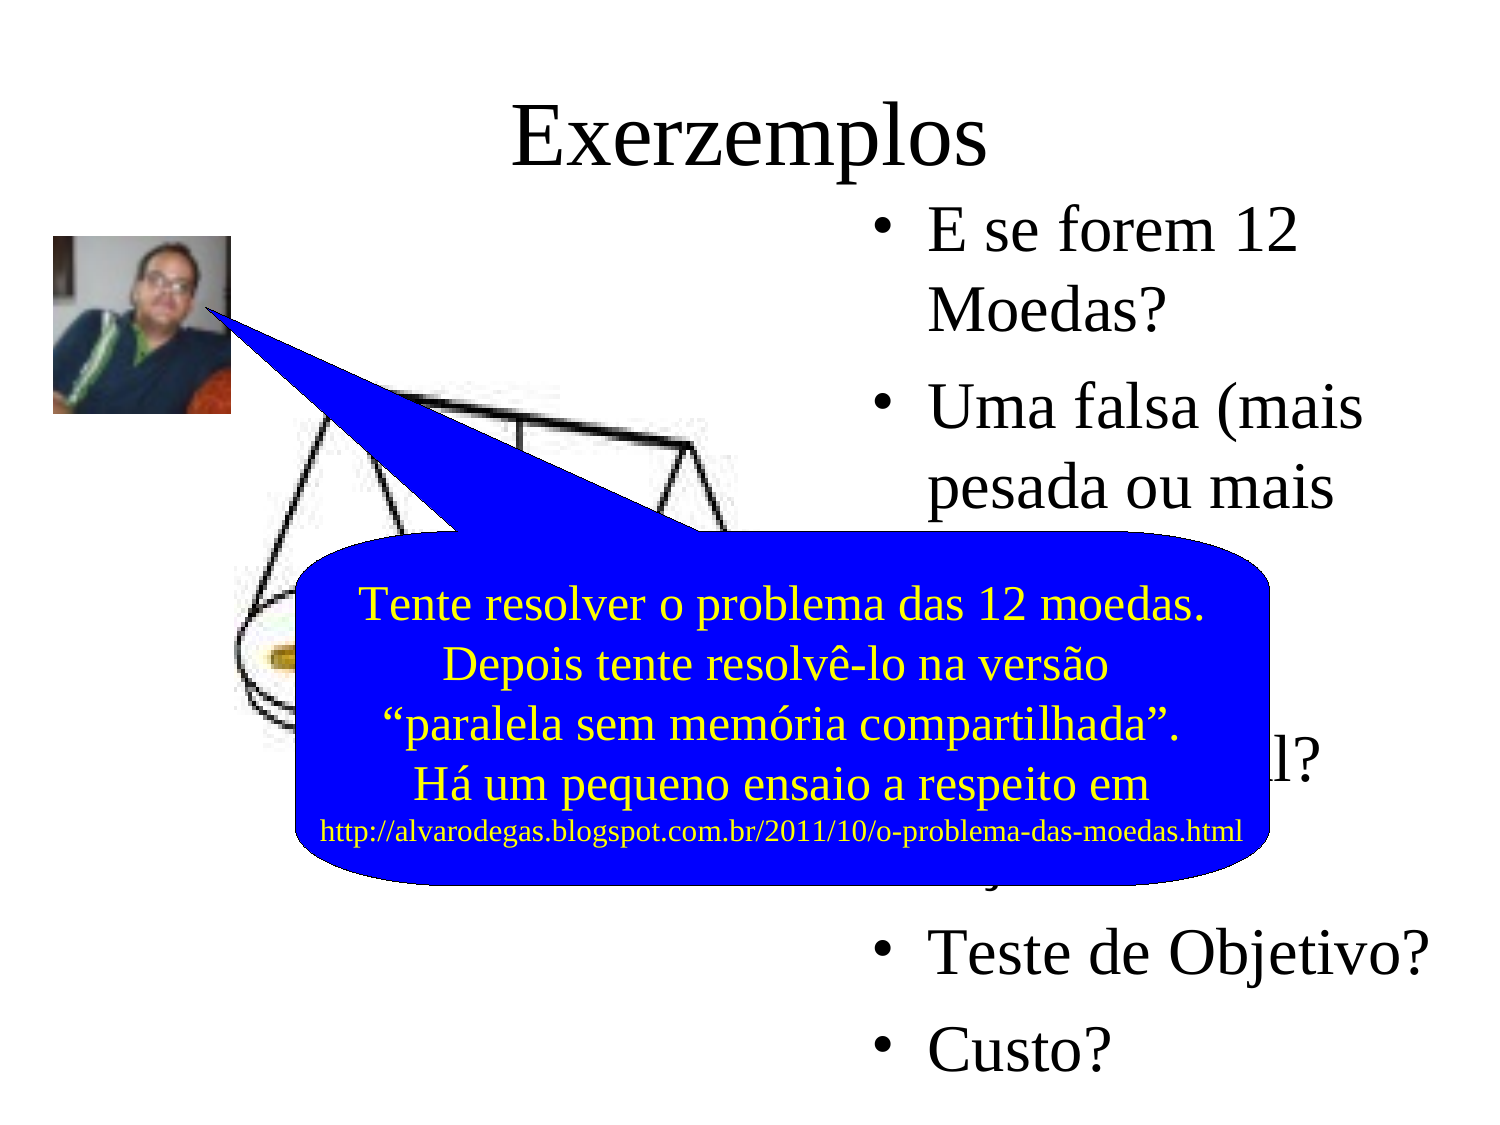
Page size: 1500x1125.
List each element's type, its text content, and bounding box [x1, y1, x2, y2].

title Exerzemplos [112, 11, 1388, 247]
picture [53, 236, 231, 414]
picture [234, 381, 455, 827]
picture [371, 381, 798, 531]
list E se forem 12 Moedas? Uma falsa (mais pesada ou mais leve) 3 pesagens Estado inicial? Ações? Teste de Objetivo? Custo? [856, 177, 1482, 1093]
text_box Tente resolver o problema das 12 moedas. Depois tente resolvê-lo na versão “paralela sem memória compartilhada”. Há um pequeno ensaio a respeito em http://alvarodegas.blogspot.com.br/2011/10/o-problema-das-moedas.html [205, 307, 1270, 886]
